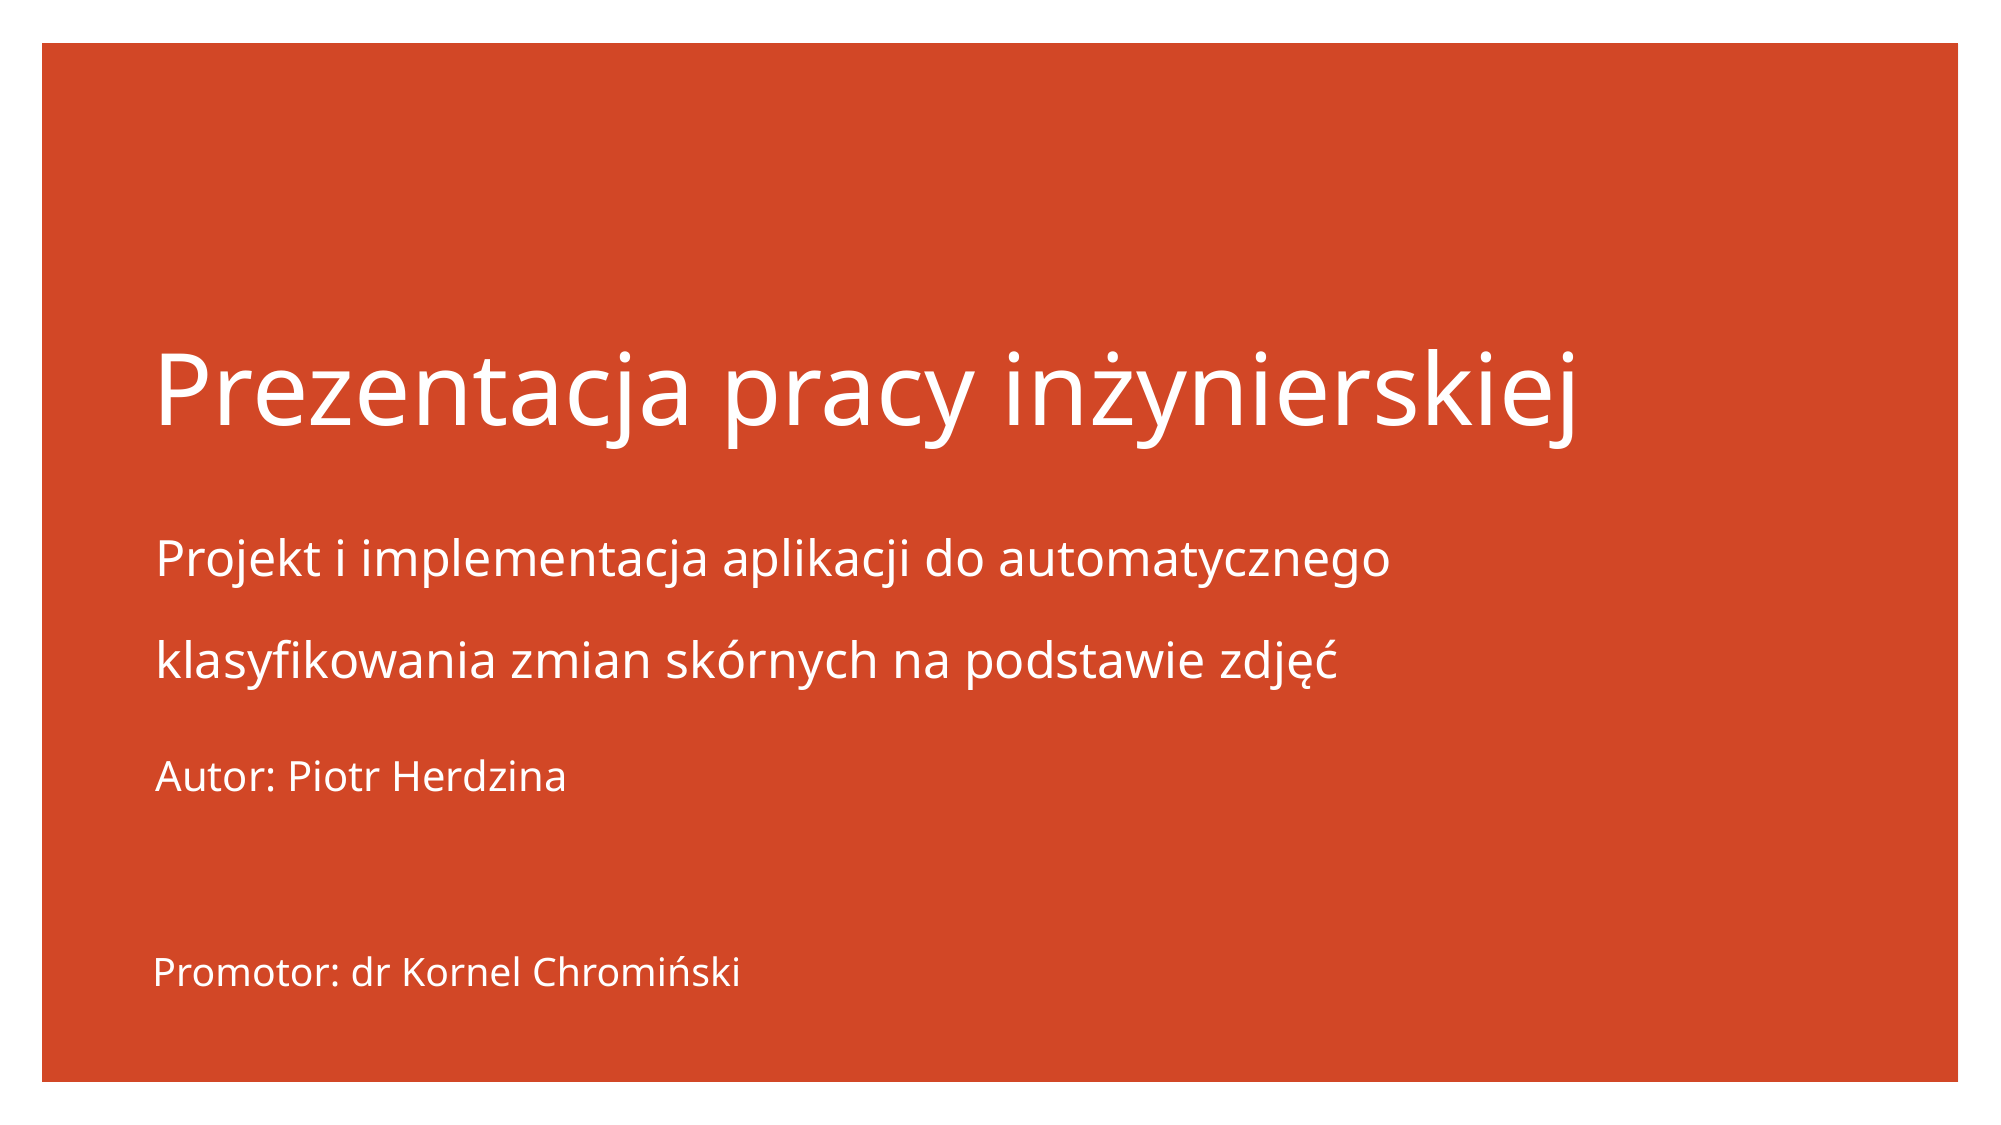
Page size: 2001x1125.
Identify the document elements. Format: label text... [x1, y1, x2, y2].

subtitle Projekt i implementacja aplikacji do automatycznego klasyfikowania zmian skórnych na podstawie zdjęć Autor: Piotr Herdzina [140, 481, 1713, 843]
text_box Promotor: dr Kornel Chromiński [137, 910, 1879, 1006]
title Prezentacja pracy inżynierskiej [137, 190, 1863, 583]
